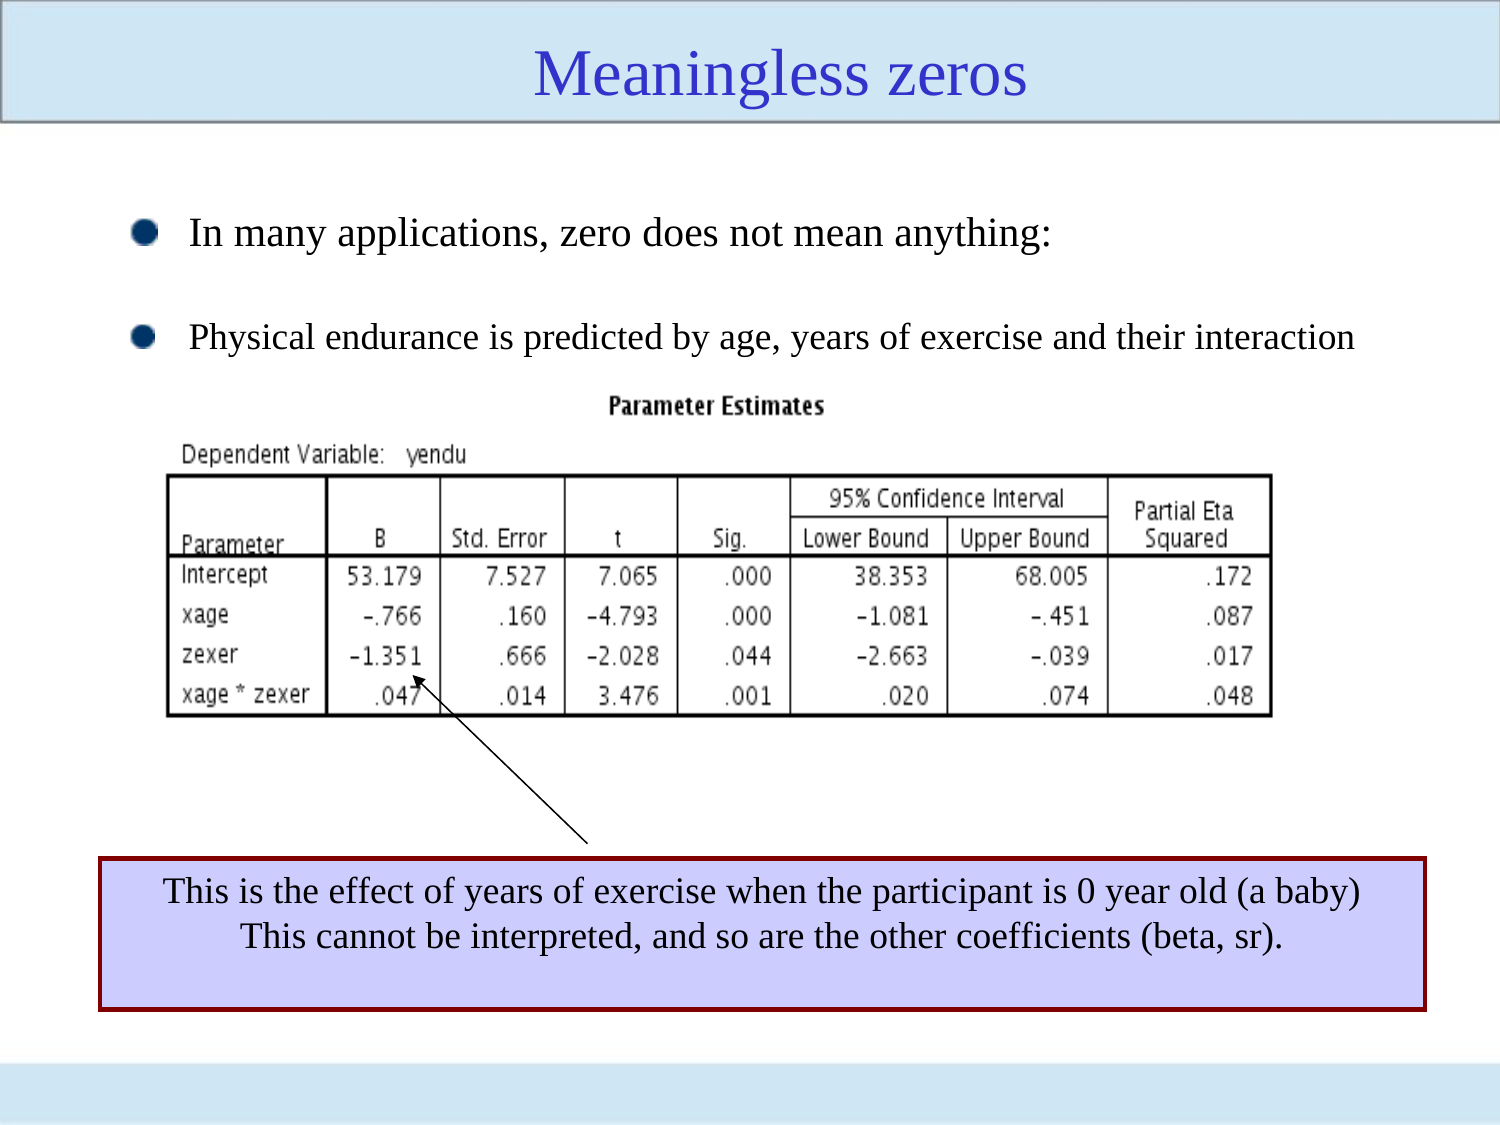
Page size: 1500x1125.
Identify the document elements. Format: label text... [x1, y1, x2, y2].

text_box This is the effect of years of exercise when the participant is 0 year old (a baby) This cannot be interpreted, and so are the other coefficients (beta, sr). [99, 858, 1425, 1010]
title Meaningless zeros [249, 21, 1313, 117]
picture [0, 0, 1500, 1125]
text_box In many applications, zero does not mean anything: Physical endurance is predicted by age, years of exercise and their interaction [112, 187, 1413, 365]
